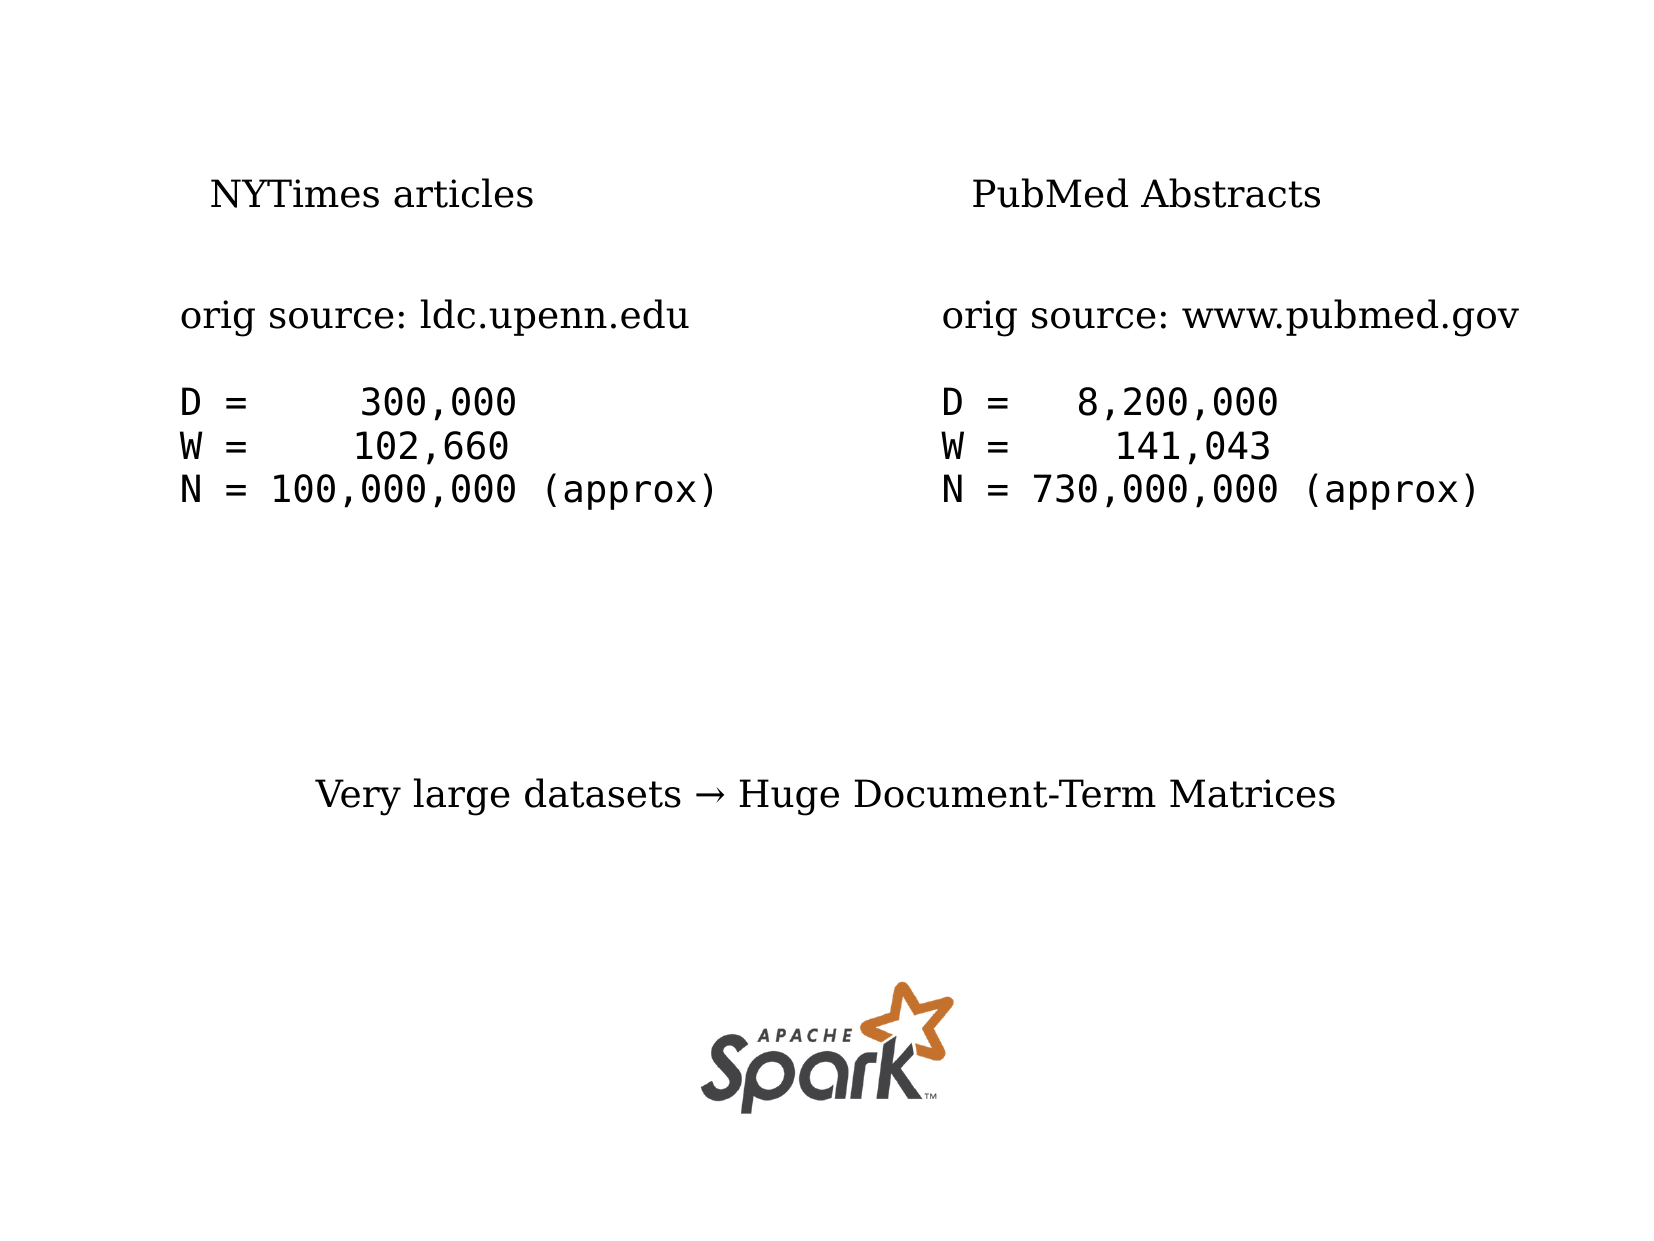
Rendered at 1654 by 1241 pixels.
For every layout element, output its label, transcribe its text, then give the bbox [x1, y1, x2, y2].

text_box NYTimes articles [194, 165, 550, 224]
text_box orig source: www.pubmed.gov D = 8,200,000 W = 141,043 N = 730,000,000 (approx) [926, 286, 1547, 519]
text_box orig source: ldc.upenn.edu D = 300,000 W = 102,660 N = 100,000,000 (approx) [165, 286, 758, 519]
picture [699, 980, 954, 1116]
text_box PubMed Abstracts [956, 165, 1338, 224]
text_box Very large datasets → Huge Document-Term Matrices [301, 765, 1353, 824]
